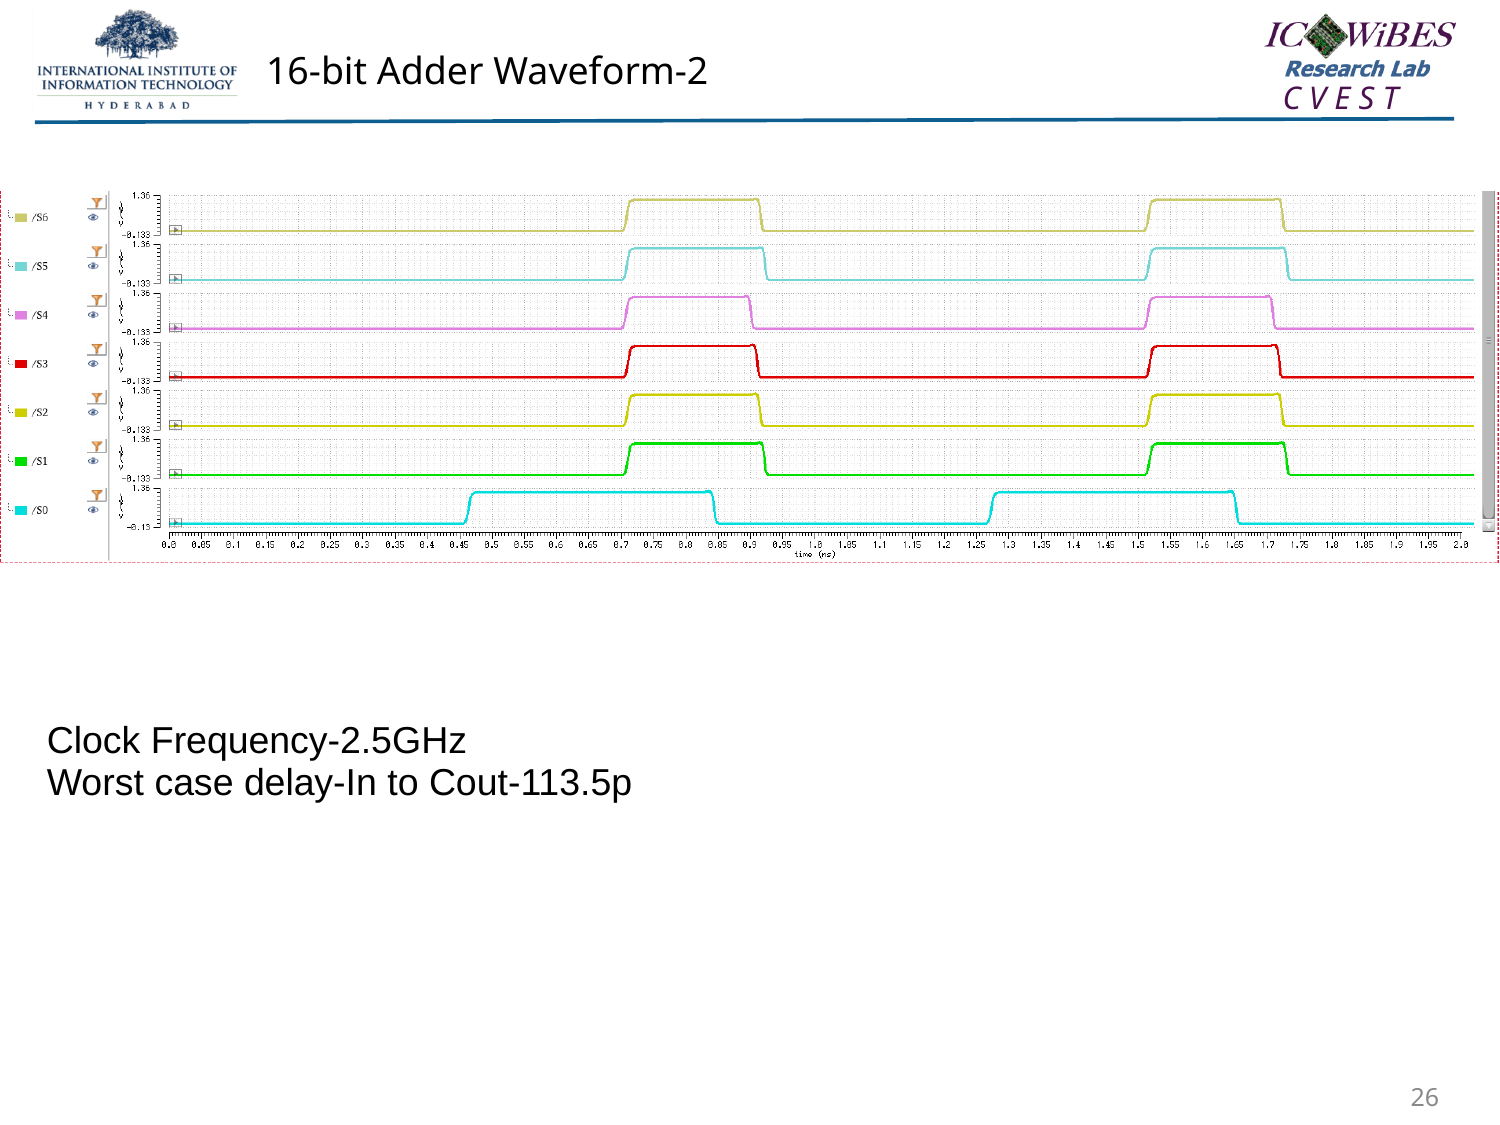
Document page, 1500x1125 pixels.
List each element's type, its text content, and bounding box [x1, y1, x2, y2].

text_box Clock Frequency-2.5GHz Worst case delay-In to Cout-113.5p [32, 712, 648, 854]
title 16-bit Adder Waveform-2 [251, 26, 1195, 113]
picture [1261, 12, 1458, 82]
slide_number <number> [1329, 1074, 1455, 1123]
picture [0, 191, 1500, 563]
picture [31, 2, 247, 115]
